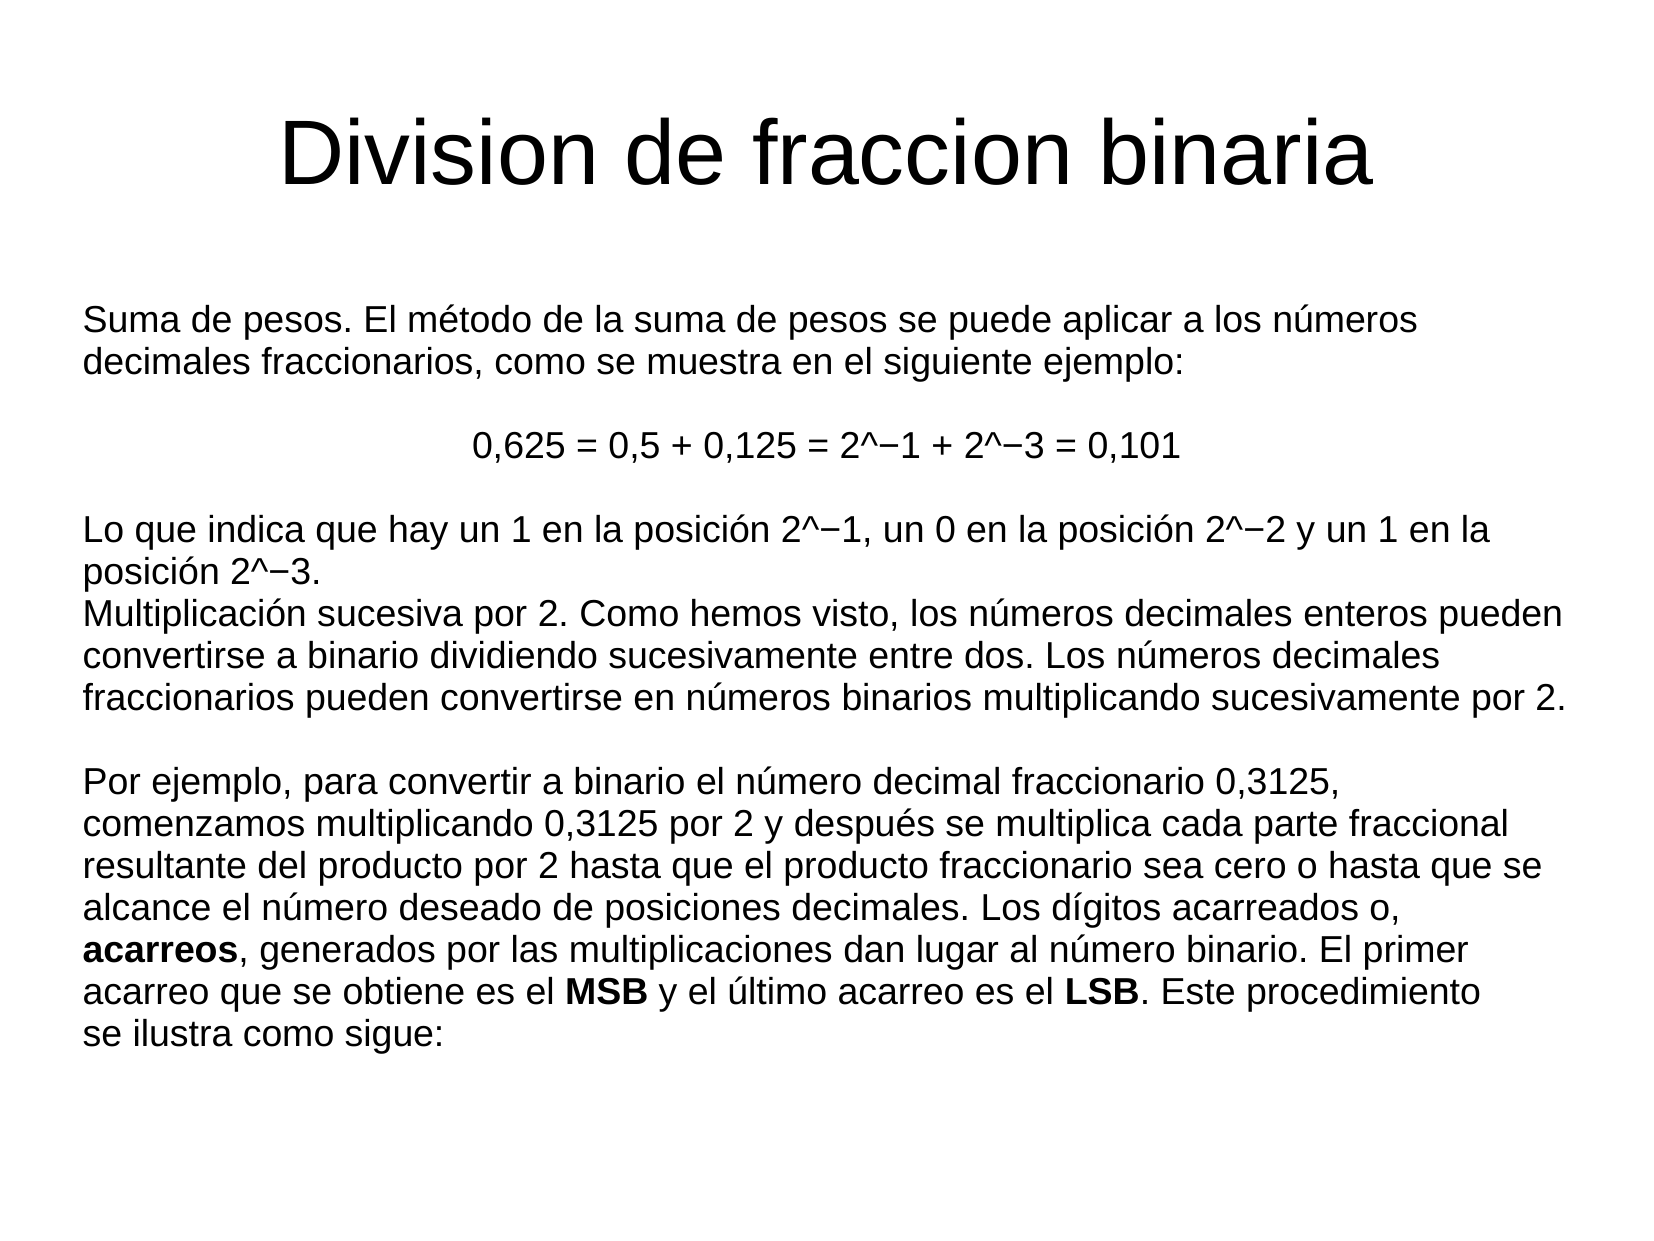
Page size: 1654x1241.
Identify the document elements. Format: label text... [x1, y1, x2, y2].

subtitle Suma de pesos. El método de la suma de pesos se puede aplicar a los números decimales fraccionarios, como se muestra en el siguiente ejemplo: 0,625 = 0,5 + 0,125 = 2^−1 + 2^−3 = 0,101 Lo que indica que hay un 1 en la posición 2^−1, un 0 en la posición 2^−2 y un 1 en la posición 2^−3. Multiplicación sucesiva por 2. Como hemos visto, los números decimales enteros pueden convertirse a binario dividiendo sucesivamente entre dos. Los números decimales fraccionarios pueden convertirse en números binarios multiplicando sucesivamente por 2. Por ejemplo, para convertir a binario el número decimal fraccionario 0,3125, comenzamos multiplicando 0,3125 por 2 y después se multiplica cada parte fraccional resultante del producto por 2 hasta que el producto fraccionario sea cero o hasta que se alcance el número deseado de posiciones decimales. Los dígitos acarreados o, acarreos, generados por las multiplicaciones dan lugar al número binario. El primer acarreo que se obtiene es el MSB y el último acarreo es el LSB. Este procedimiento se ilustra como sigue: [82, 290, 1571, 1109]
title Division de fraccion binaria [82, 49, 1571, 257]
